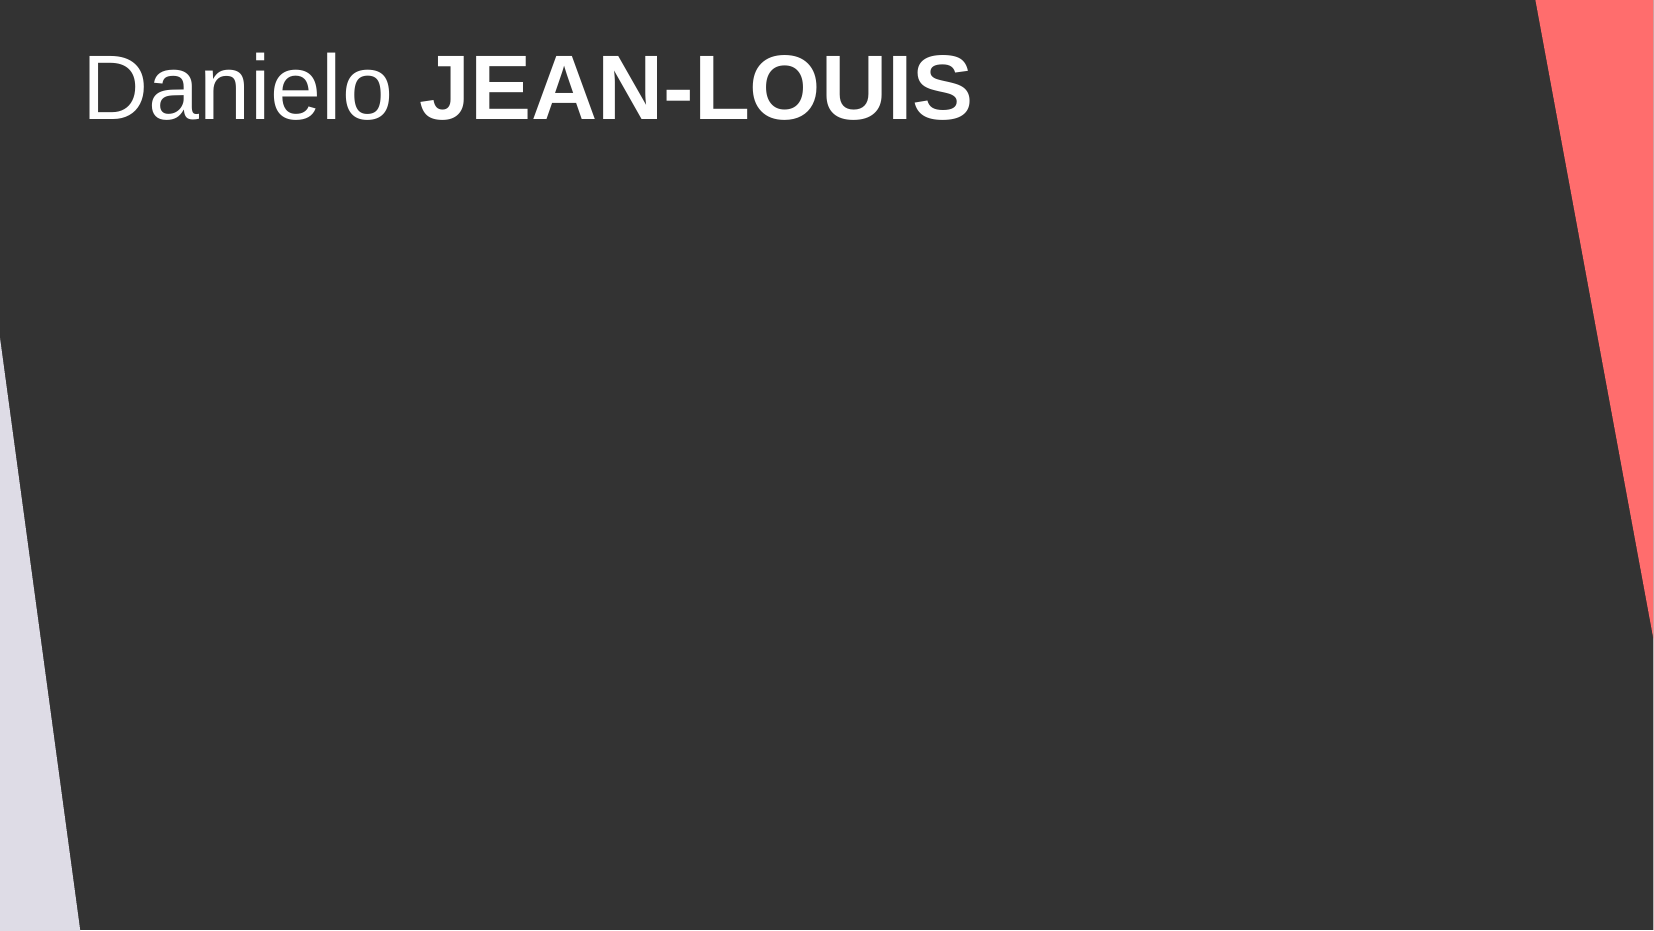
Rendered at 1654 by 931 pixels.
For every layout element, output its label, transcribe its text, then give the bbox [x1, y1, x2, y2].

text_box [0, 337, 81, 931]
text_box [1535, 0, 1654, 642]
subtitle Danielo JEAN-LOUIS [82, 36, 1571, 345]
